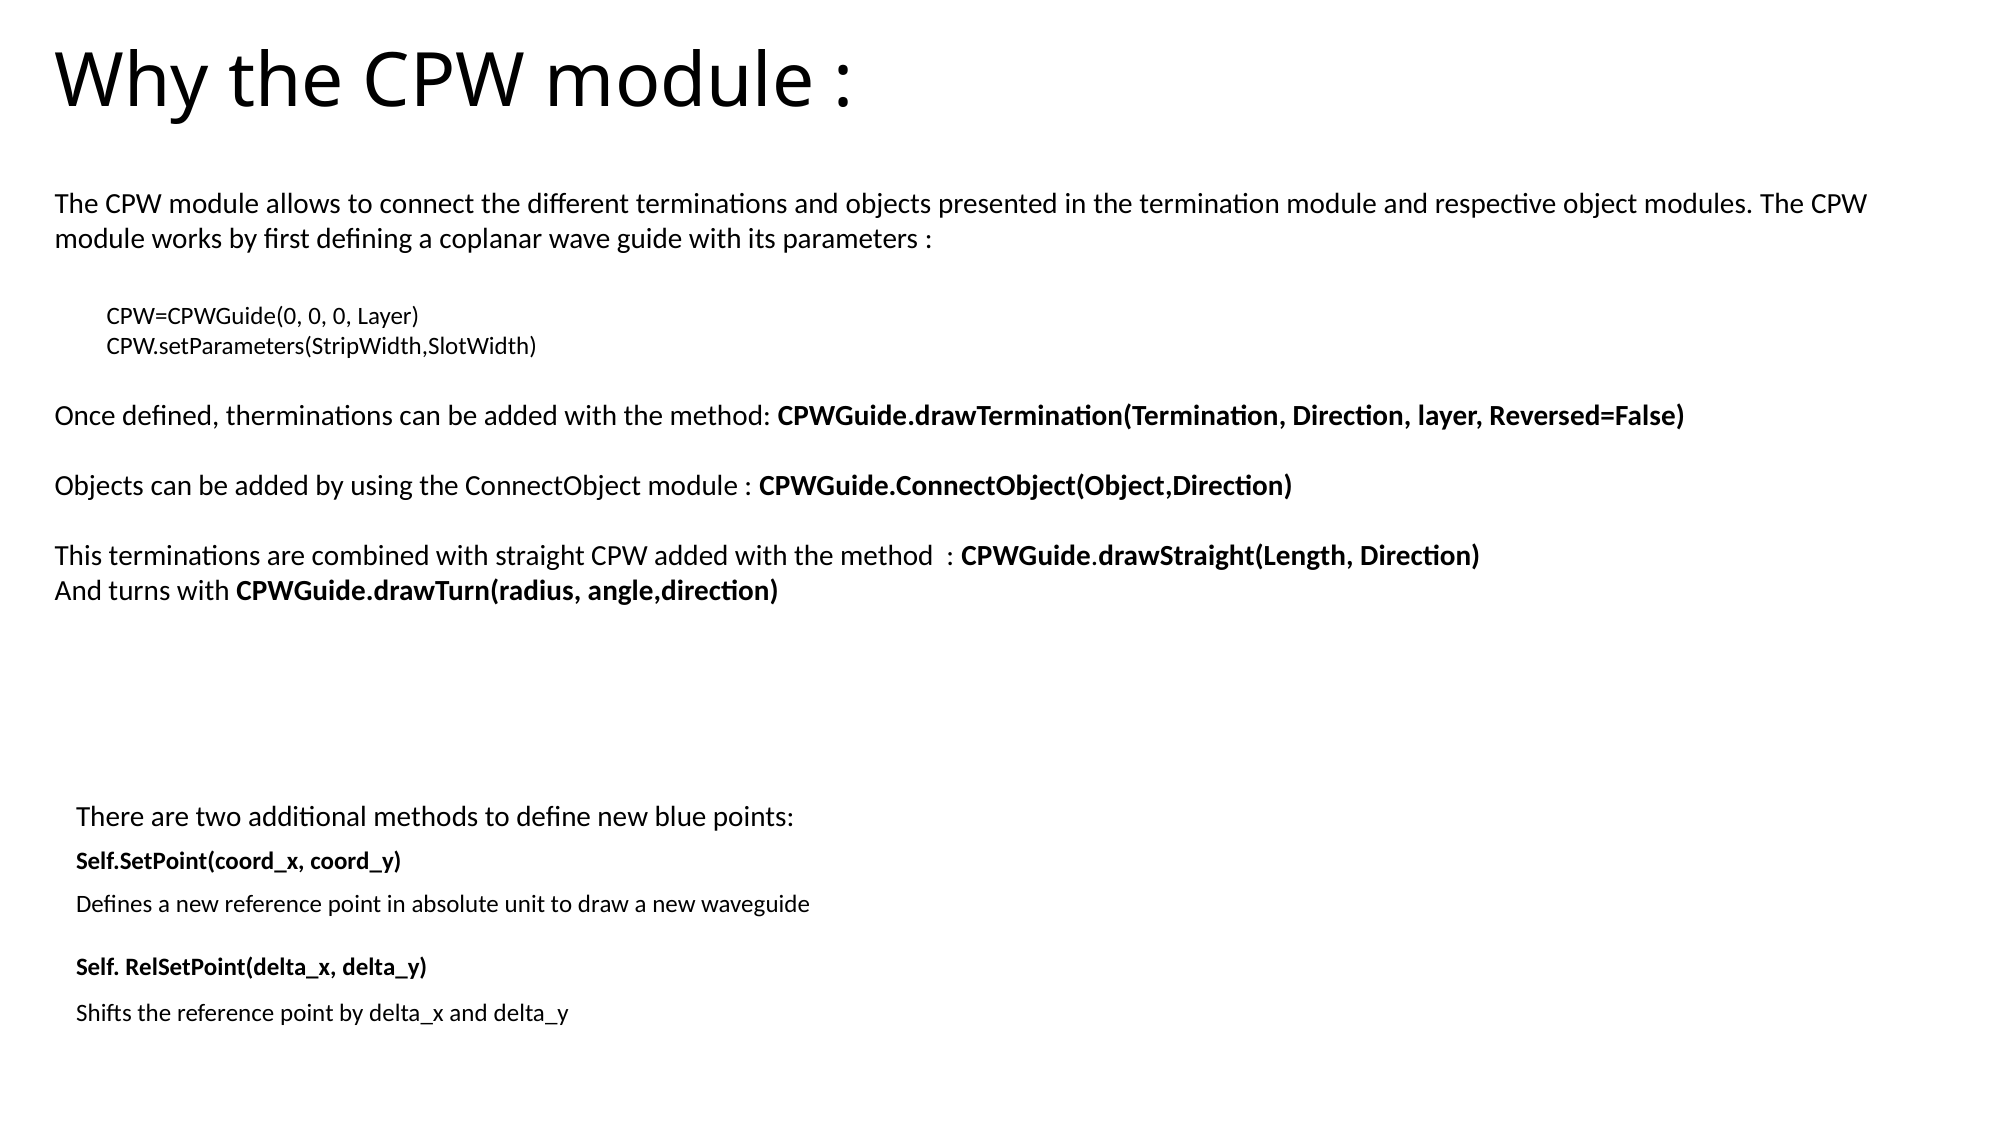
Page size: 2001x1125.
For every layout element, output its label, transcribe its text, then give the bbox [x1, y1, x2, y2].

text_box Shifts the reference point by delta_x and delta_y [61, 988, 871, 1034]
text_box There are two additional methods to define new blue points: [61, 790, 1680, 840]
text_box Defines a new reference point in absolute unit to draw a new waveguide [61, 880, 871, 926]
text_box Self. RelSetPoint(delta_x, delta_y) [61, 943, 692, 988]
text_box The CPW module allows to connect the different terminations and objects presented in the termination module and respective object modules. The CPW module works by first defining a coplanar wave guide with its parameters : [39, 176, 1931, 308]
title Why the CPW module : [39, 16, 1765, 149]
text_box Once defined, therminations can be added with the method: CPWGuide.drawTermination(Termination, Direction, layer, Reversed=False) Objects can be added by using the ConnectObject module : CPWGuide.ConnectObject(Object,Direction) This terminations are combined with straight CPW added with the method : CPWGuide.drawStraight(Length, Direction) And turns with CPWGuide.drawTurn(radius, angle,direction) [39, 388, 1897, 697]
text_box Self.SetPoint(coord_x, coord_y) [61, 840, 692, 880]
text_box CPW=CPWGuide(0, 0, 0, Layer) CPW.setParameters(StripWidth,SlotWidth) [92, 292, 1092, 367]
